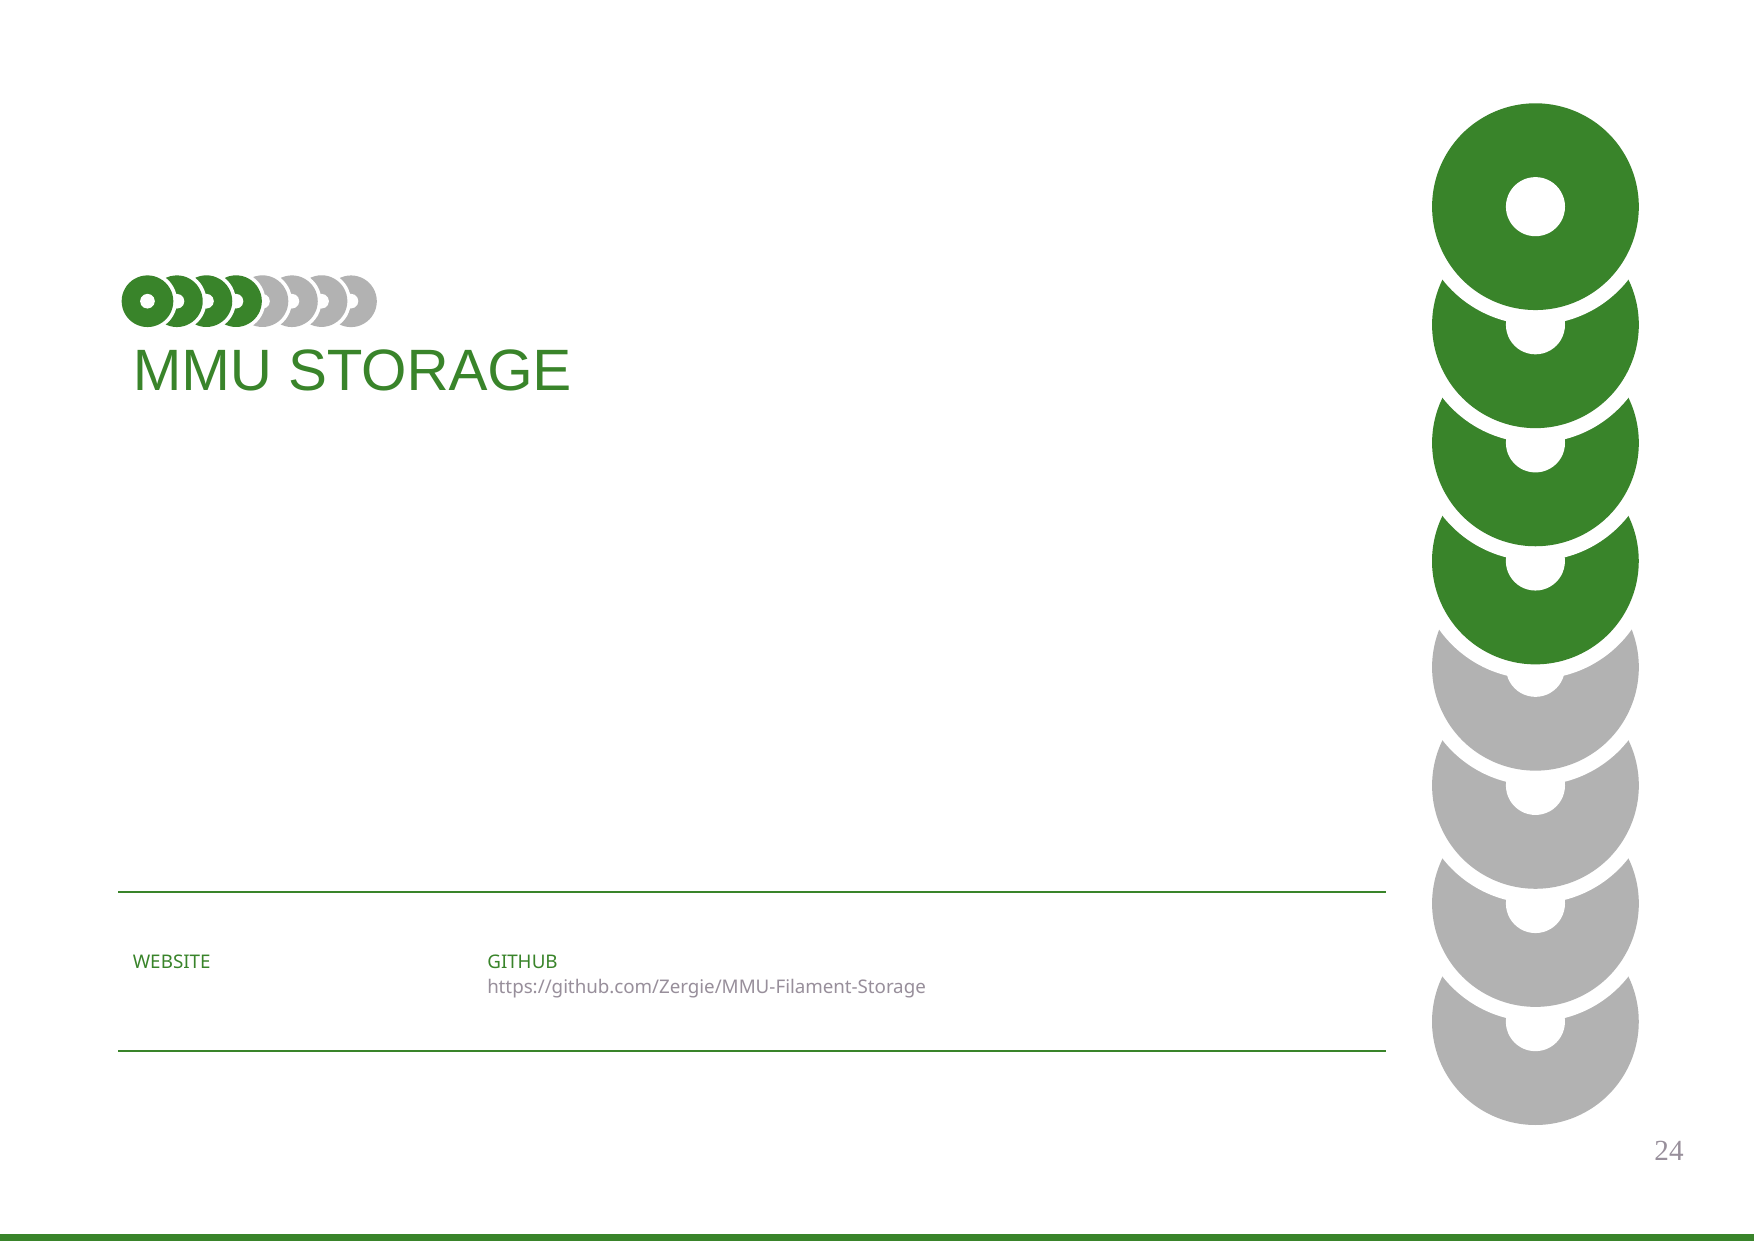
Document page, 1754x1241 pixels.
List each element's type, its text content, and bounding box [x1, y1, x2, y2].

text_box WEBSITE [118, 940, 472, 1004]
text_box MMU STORAGE [118, 330, 910, 411]
text_box GITHUB https://github.com/Zergie/MMU-Filament-Storage [472, 940, 921, 1004]
text_box [118, 271, 381, 331]
text_box [1417, 88, 1654, 1140]
